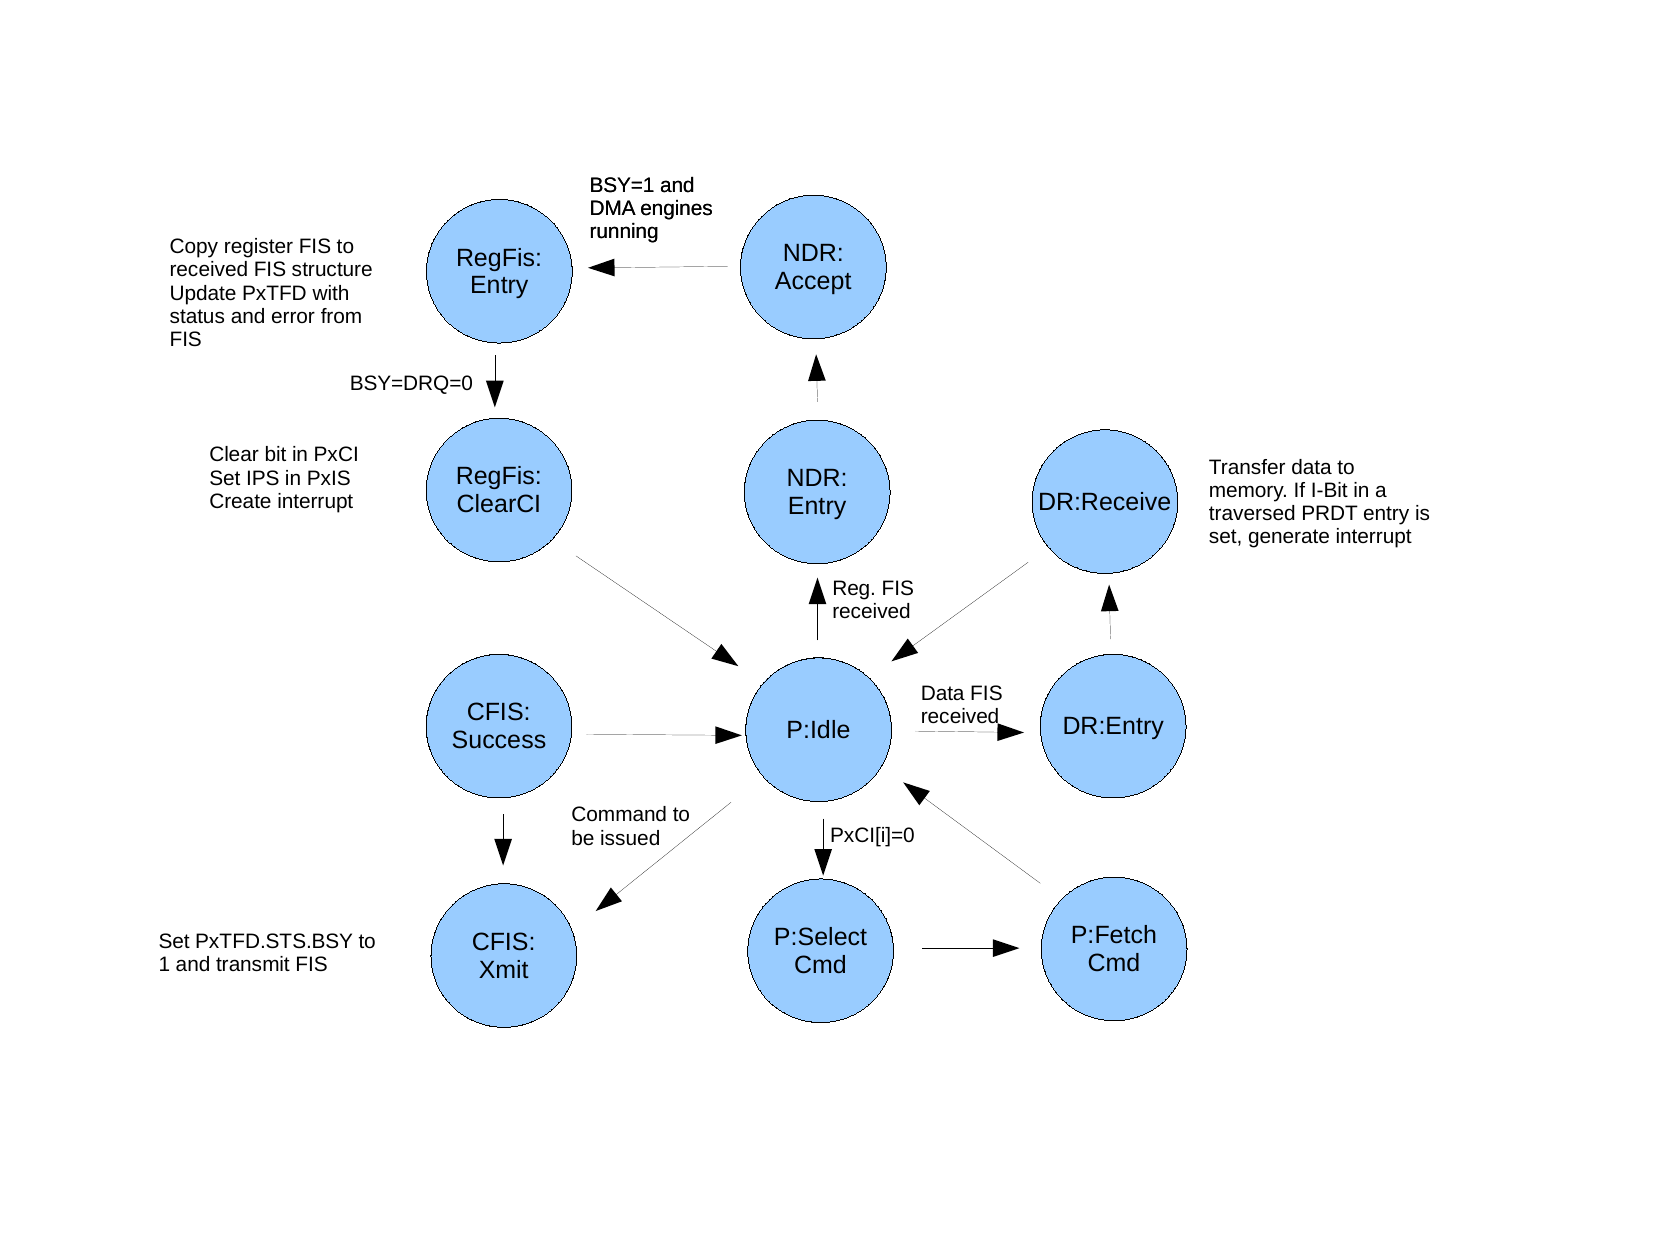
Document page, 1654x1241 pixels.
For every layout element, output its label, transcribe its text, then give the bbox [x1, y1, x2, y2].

text_box Clear bit in PxCI Set IPS in PxIS Create interrupt [194, 435, 431, 525]
text_box RegFis: Entry [426, 199, 573, 344]
text_box Transfer data to memory. If I-Bit in a traversed PRDT entry is set, generate interrupt [1194, 447, 1454, 556]
text_box BSY=1 and DMA engines running [574, 166, 738, 255]
text_box BSY=DRQ=0 [335, 364, 499, 454]
text_box NDR: Accept [740, 195, 887, 339]
text_box Copy register FIS to received FIS structure Update PxTFD with status and error from FIS [154, 227, 391, 359]
text_box CFIS: Xmit [430, 883, 577, 1028]
text_box DR:Entry [1040, 654, 1187, 798]
text_box Set PxTFD.STS.BSY to 1 and transmit FIS [143, 922, 404, 984]
text_box P:Select Cmd [747, 878, 894, 1023]
text_box Reg. FIS received [817, 569, 981, 658]
text_box P:Idle [745, 657, 892, 802]
text_box NDR: Entry [744, 420, 891, 564]
text_box Command to be issued [556, 795, 741, 858]
text_box RegFis: ClearCI [431, 418, 572, 562]
text_box CFIS: Success [426, 654, 572, 798]
text_box Data FIS received [906, 674, 1027, 736]
text_box PxCI[i]=0 [815, 816, 936, 855]
text_box P:Fetch Cmd [1041, 877, 1188, 1021]
text_box DR:Receive [1032, 429, 1178, 574]
